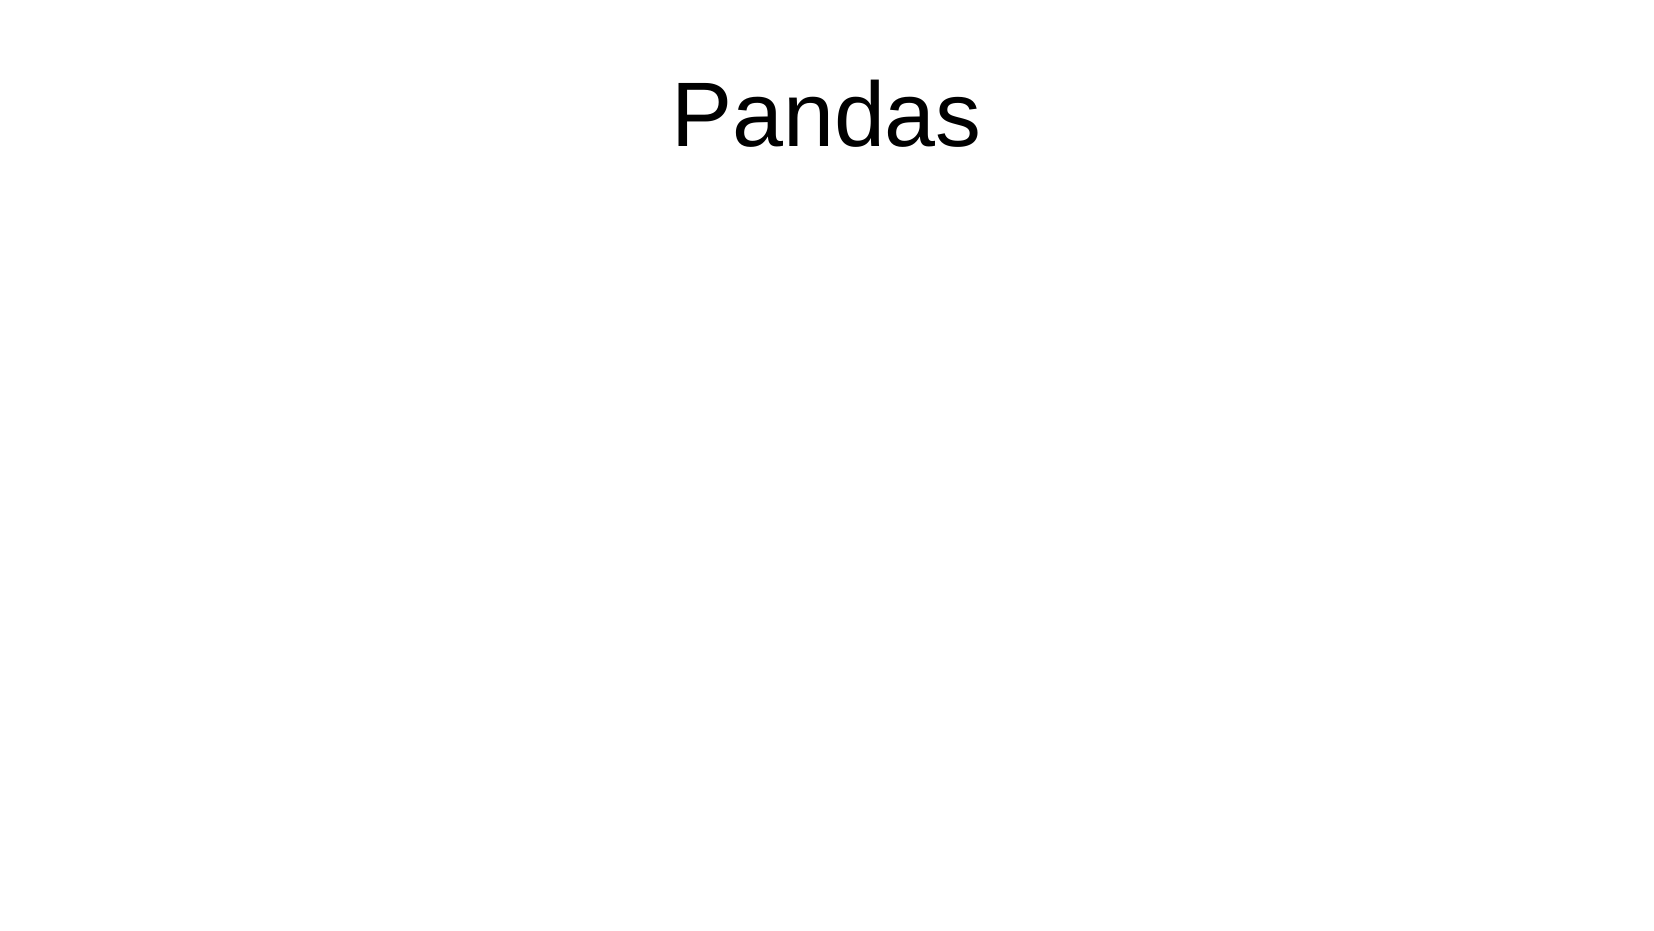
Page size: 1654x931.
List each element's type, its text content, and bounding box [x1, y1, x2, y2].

title Pandas [82, 37, 1571, 193]
